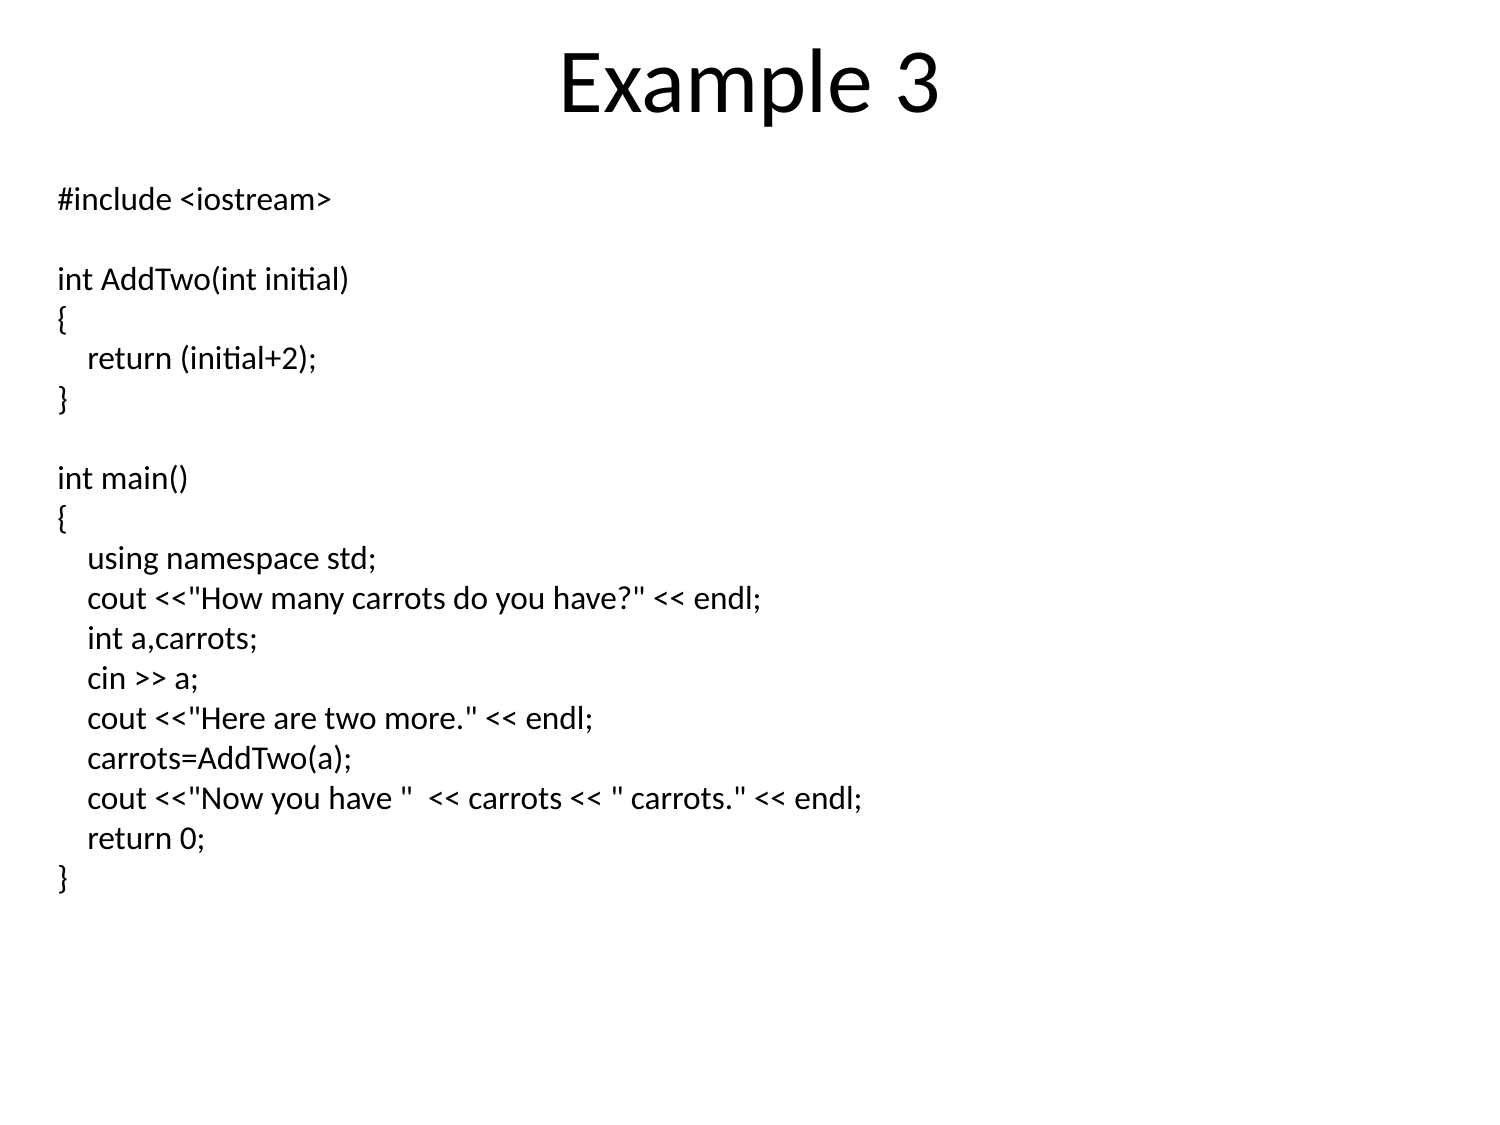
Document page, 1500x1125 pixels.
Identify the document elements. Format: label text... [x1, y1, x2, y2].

title Example 3 [75, 0, 1425, 170]
list #include <iostream> int AddTwo(int initial) { return (initial+2); } int main() { using namespace std; cout <<"How many carrots do you have?" << endl; int a,carrots; cin >> a; cout <<"Here are two more." << endl; carrots=AddTwo(a); cout <<"Now you have " << carrots << " carrots." << endl; return 0; } [42, 169, 1393, 912]
